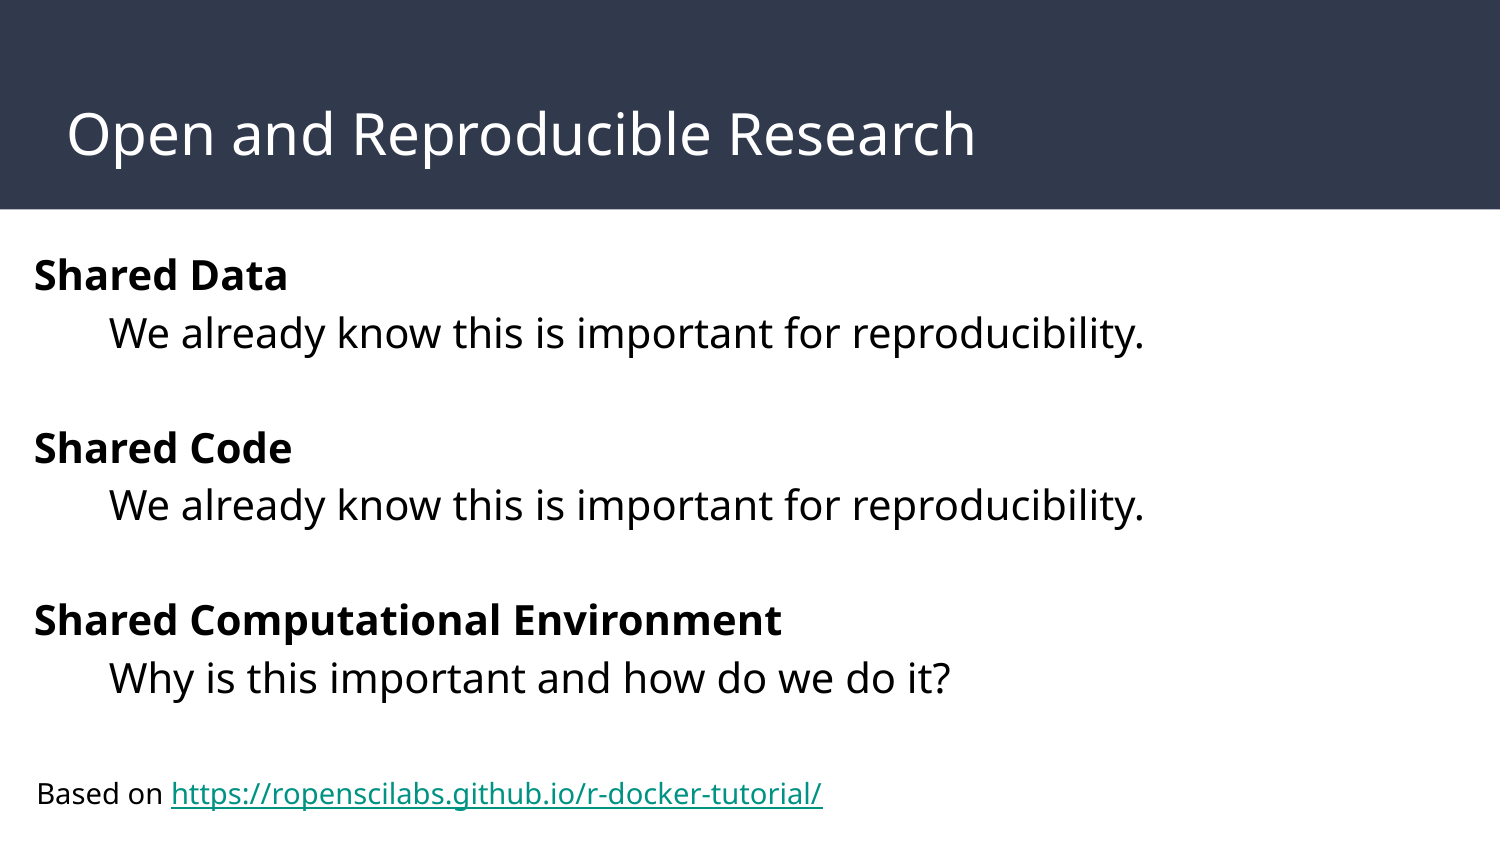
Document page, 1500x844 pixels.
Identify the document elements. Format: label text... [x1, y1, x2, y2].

title Open and Reproducible Research [51, 82, 1449, 185]
text_box Shared Data We already know this is important for reproducibility. Shared Code We already know this is important for reproducibility. Shared Computational Environment Why is this important and how do we do it? [18, 226, 1477, 830]
text_box Based on https://ropenscilabs.github.io/r-docker-tutorial/ [21, 760, 1468, 821]
